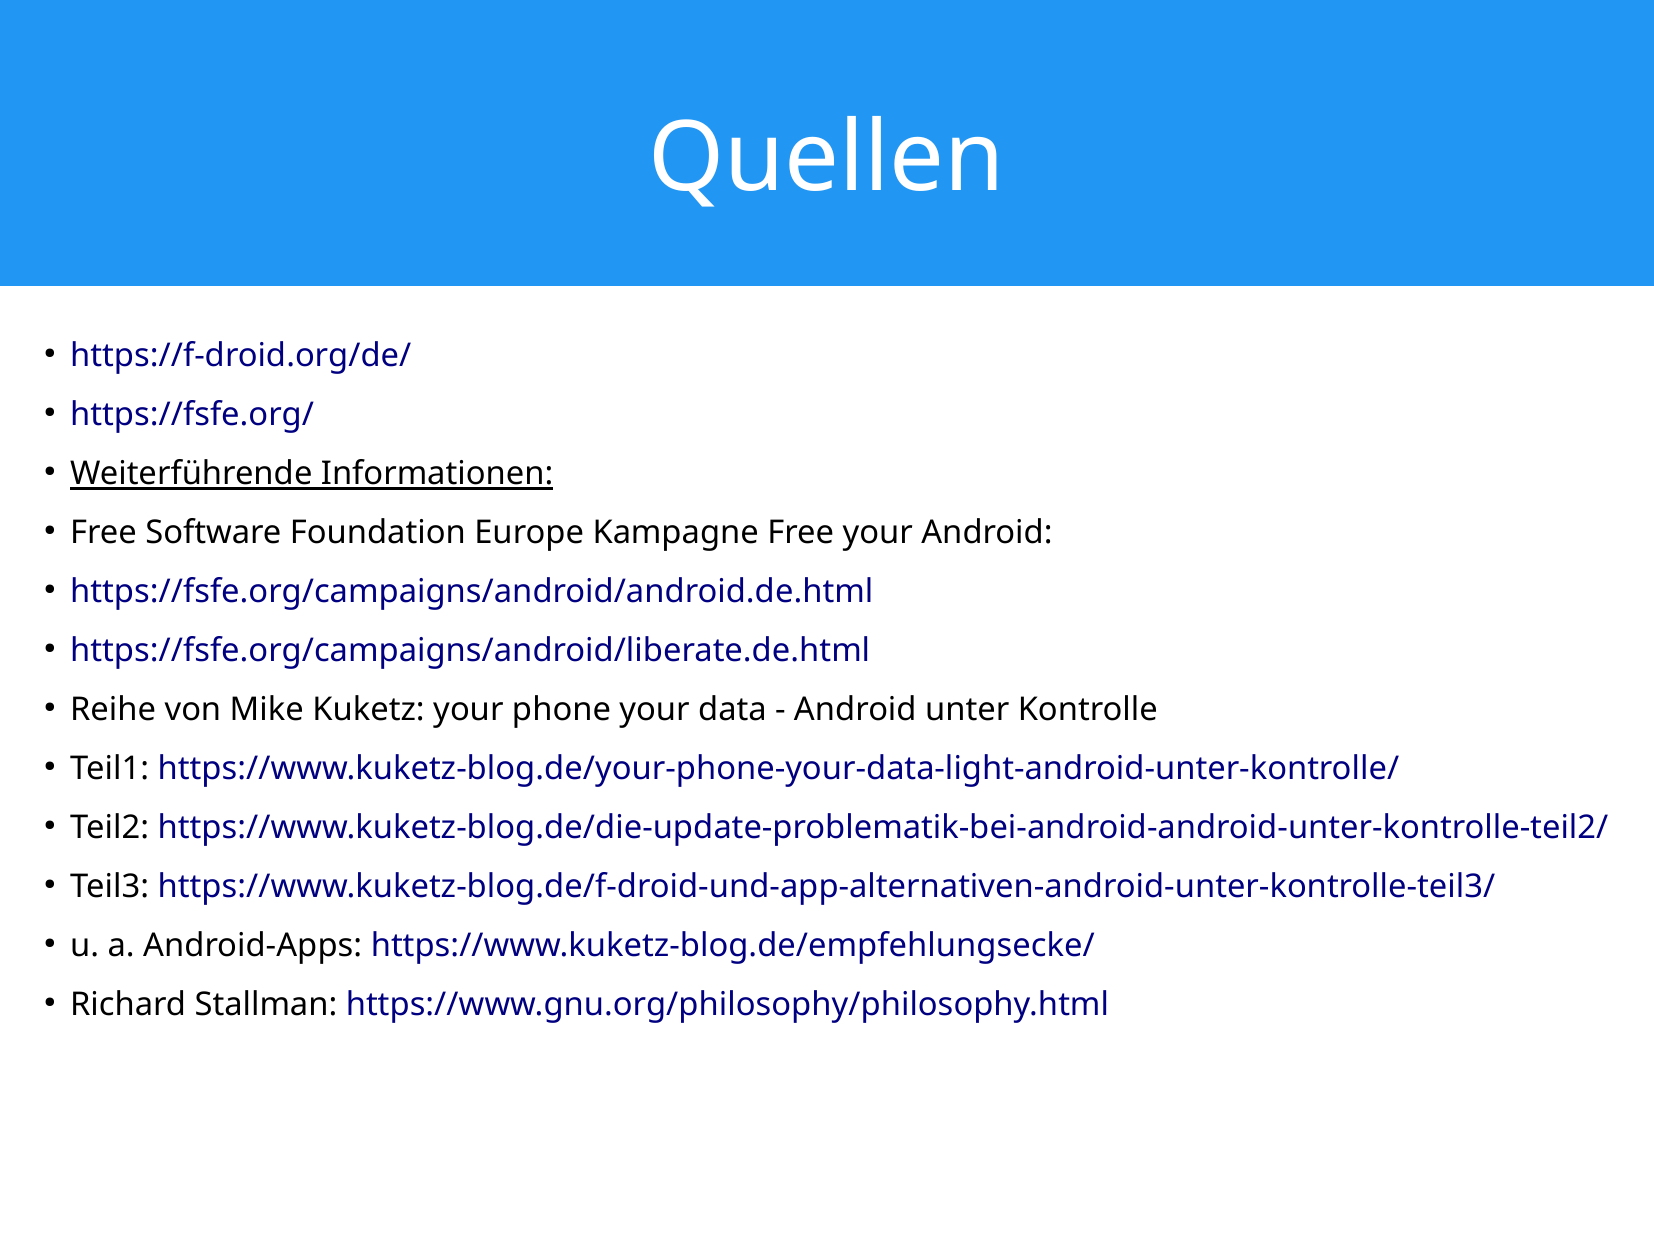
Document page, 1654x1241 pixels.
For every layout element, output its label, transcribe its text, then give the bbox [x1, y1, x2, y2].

title Quellen [82, 49, 1571, 257]
list https://f-droid.org/de/ https://fsfe.org/ Weiterführende Informationen: Free Software Foundation Europe Kampagne Free your Android: https://fsfe.org/campaigns/android/android.de.html https://fsfe.org/campaigns/android/liberate.de.html Reihe von Mike Kuketz: your phone your data - Android unter Kontrolle Teil1: https://www.kuketz-blog.de/your-phone-your-data-light-android-unter-kontrolle/ Teil2: https://www.kuketz-blog.de/die-update-problematik-bei-android-android-unter-kontrolle-teil2/ Teil3: https://www.kuketz-blog.de/f-droid-und-app-alternativen-android-unter-kontrolle-teil3/ u. a. Android-Apps: https://www.kuketz-blog.de/empfehlungsecke/ Richard Stallman: https://www.gnu.org/philosophy/philosophy.html [35, 331, 1630, 1052]
